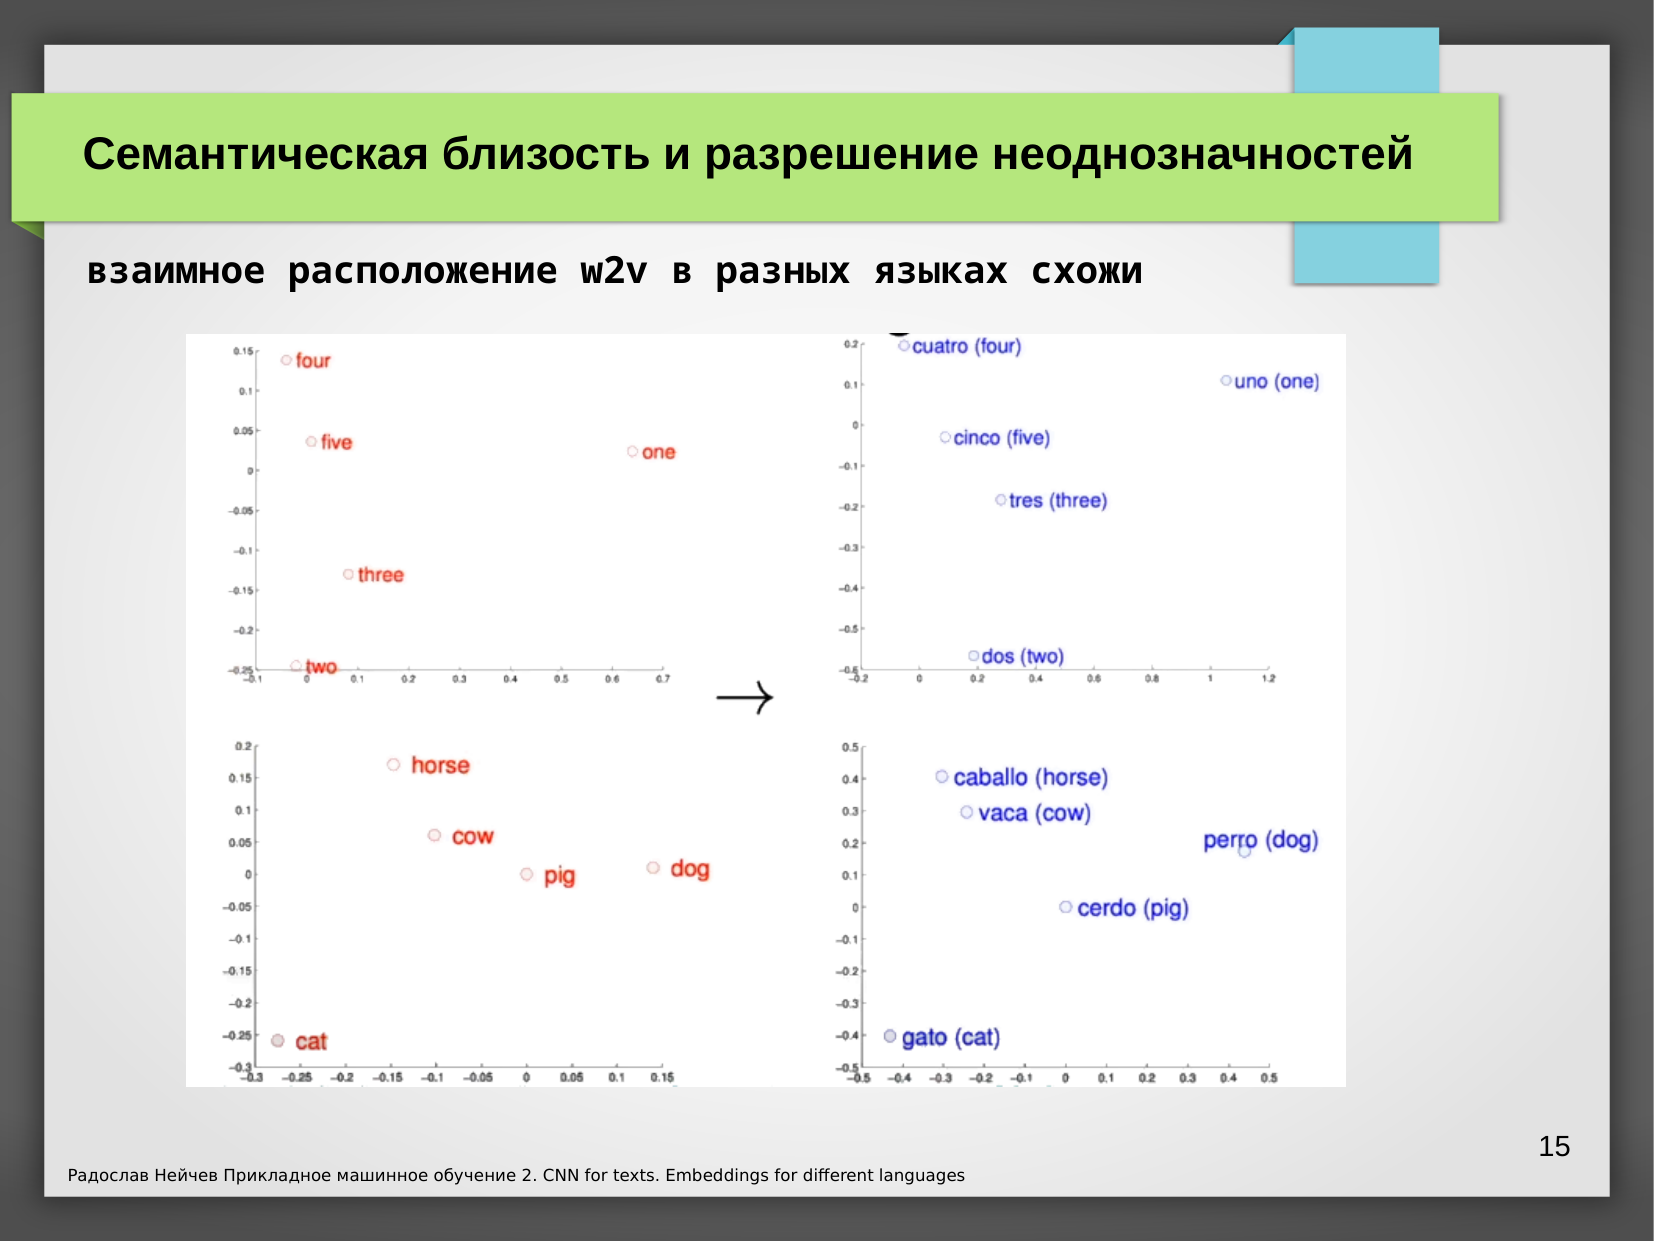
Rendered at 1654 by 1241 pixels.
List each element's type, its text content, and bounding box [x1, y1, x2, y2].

text_box Радослав Нейчев Прикладное машинное обучение 2. CNN for texts. Embeddings for different languages [52, 1158, 1205, 1193]
picture [0, 0, 1654, 1241]
title Семантическая близость и разрешение неоднозначностей [82, 121, 1489, 187]
text_box взаимное расположение w2v в разных языках схожи [70, 236, 1229, 308]
